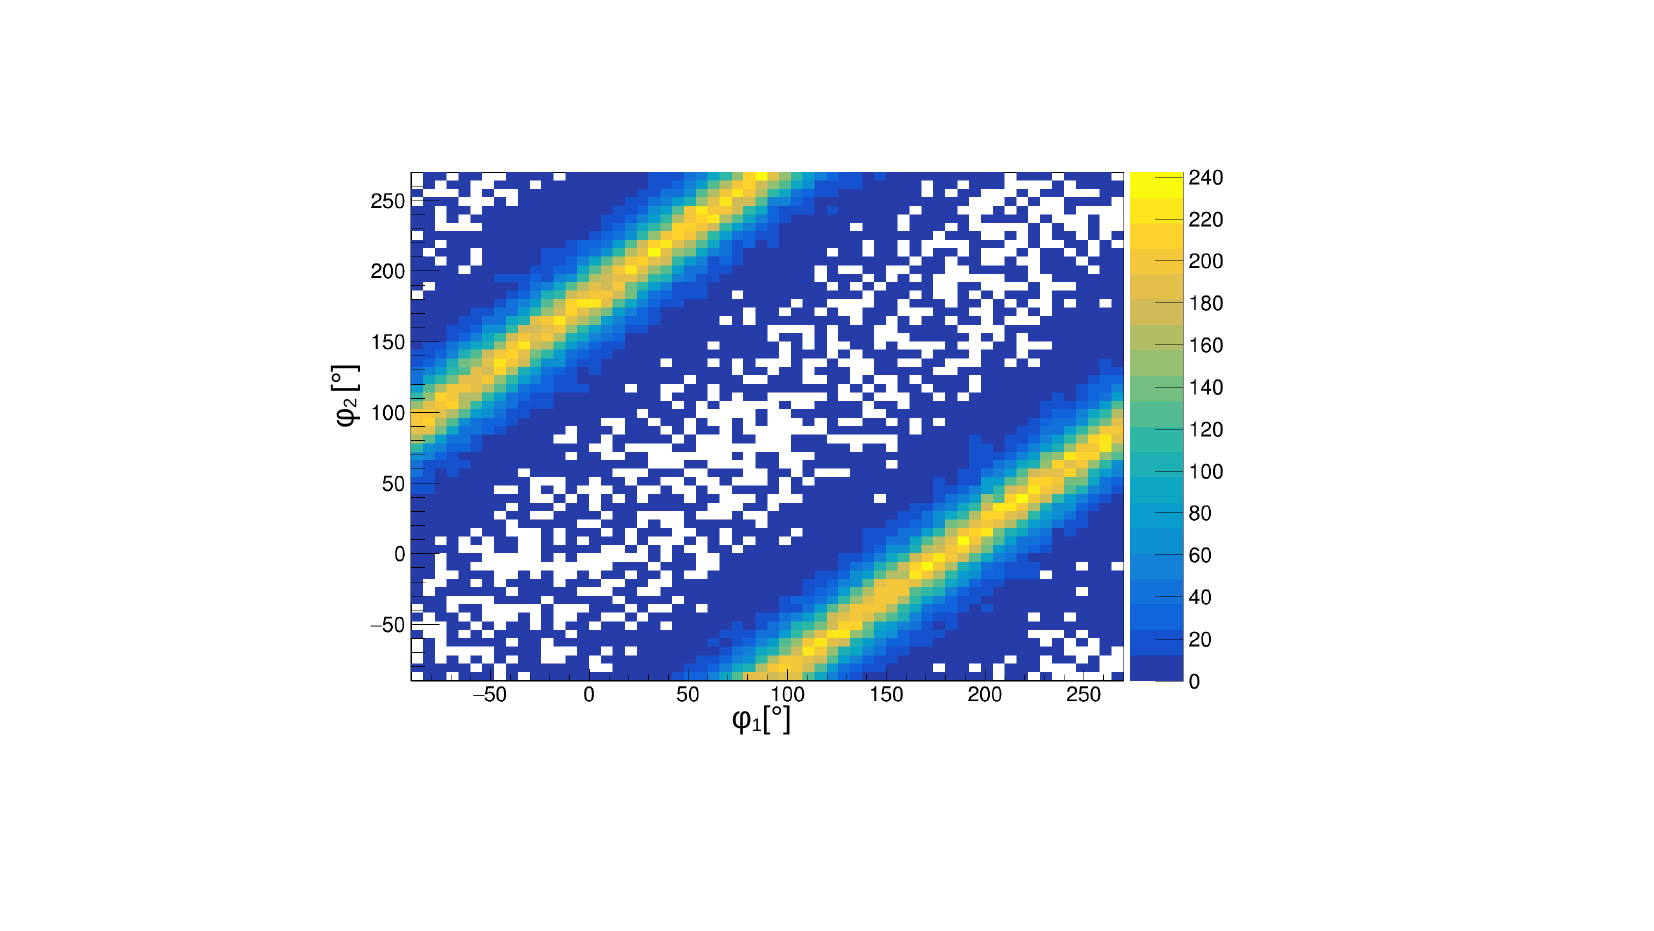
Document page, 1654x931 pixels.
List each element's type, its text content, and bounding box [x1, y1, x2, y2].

text_box φ1[°] [716, 693, 835, 751]
text_box φ2 [°] [318, 325, 376, 444]
picture [360, 149, 1231, 722]
